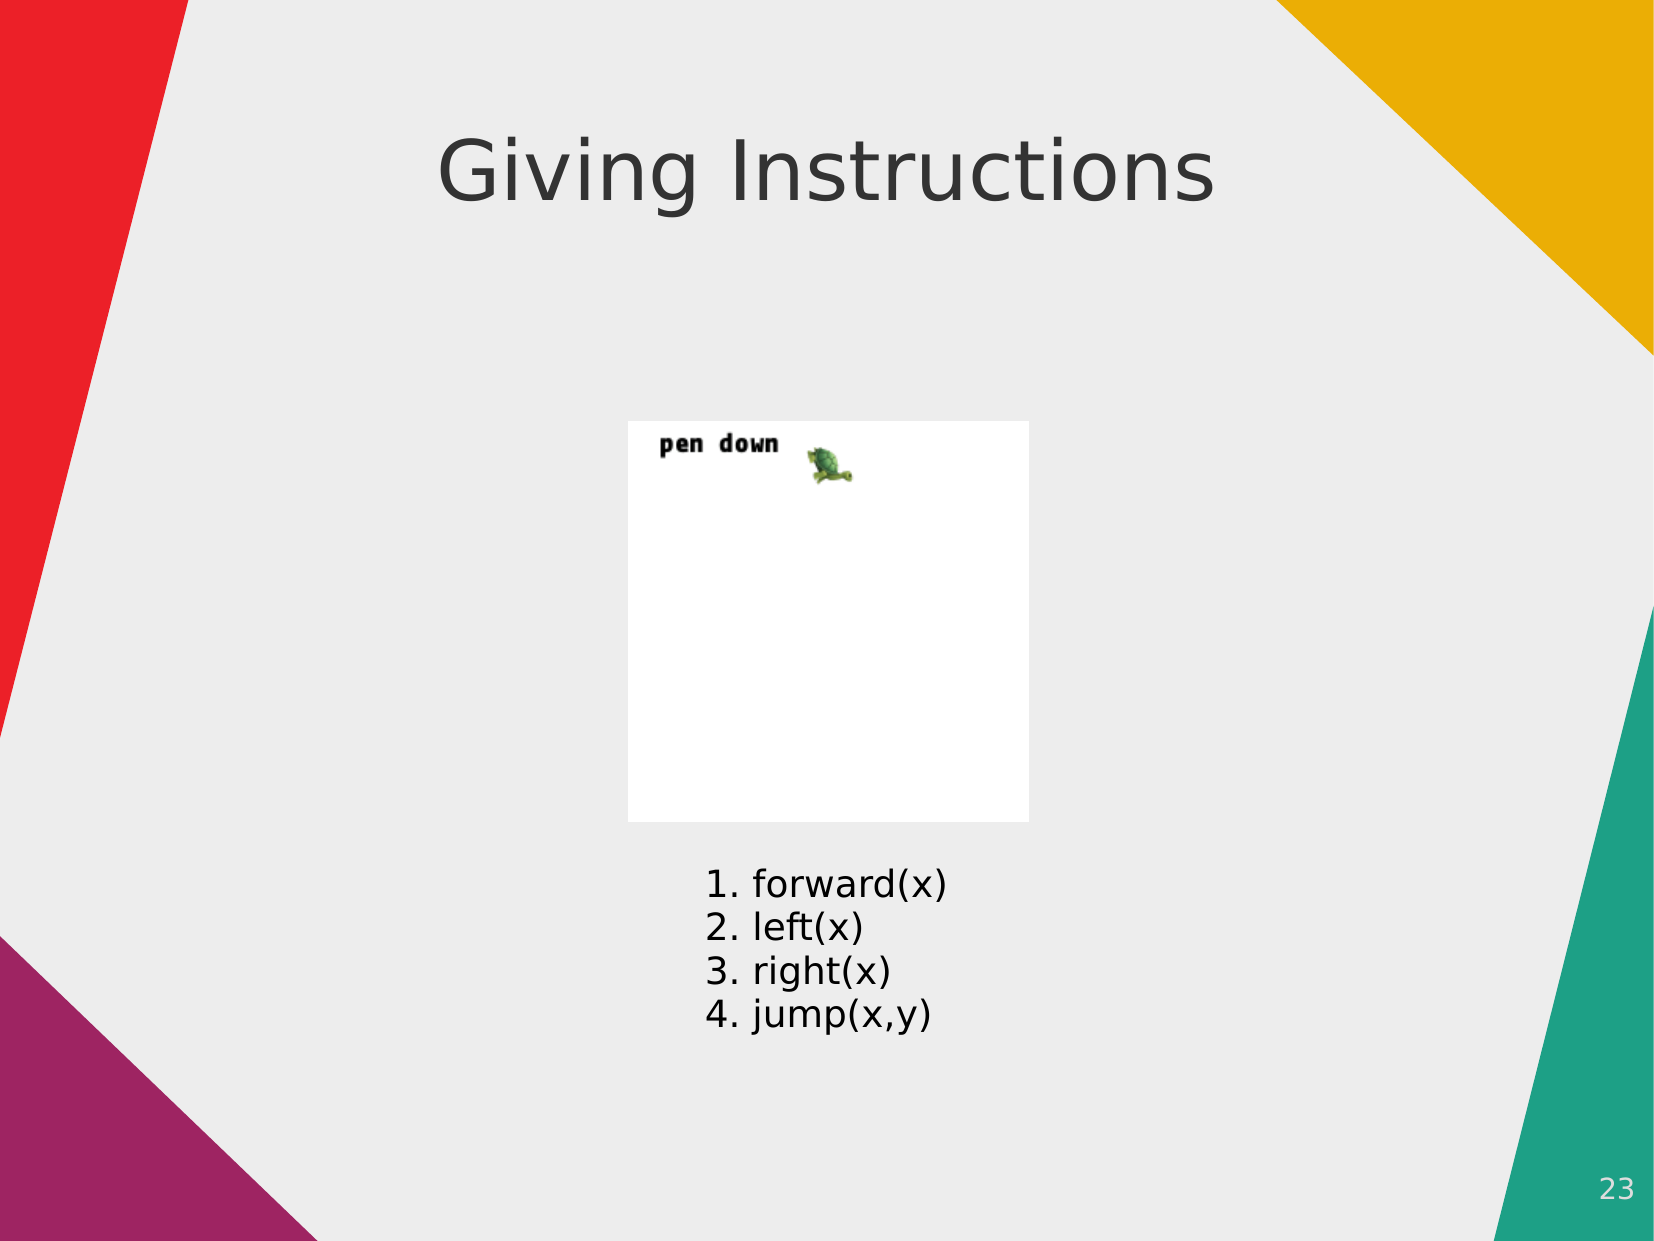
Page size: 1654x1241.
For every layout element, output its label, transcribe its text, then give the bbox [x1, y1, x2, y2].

text_box 1. forward(x) 2. left(x) 3. right(x) 4. jump(x,y) [690, 855, 976, 1044]
picture [628, 421, 1029, 822]
title Giving Instructions [114, 73, 1539, 271]
